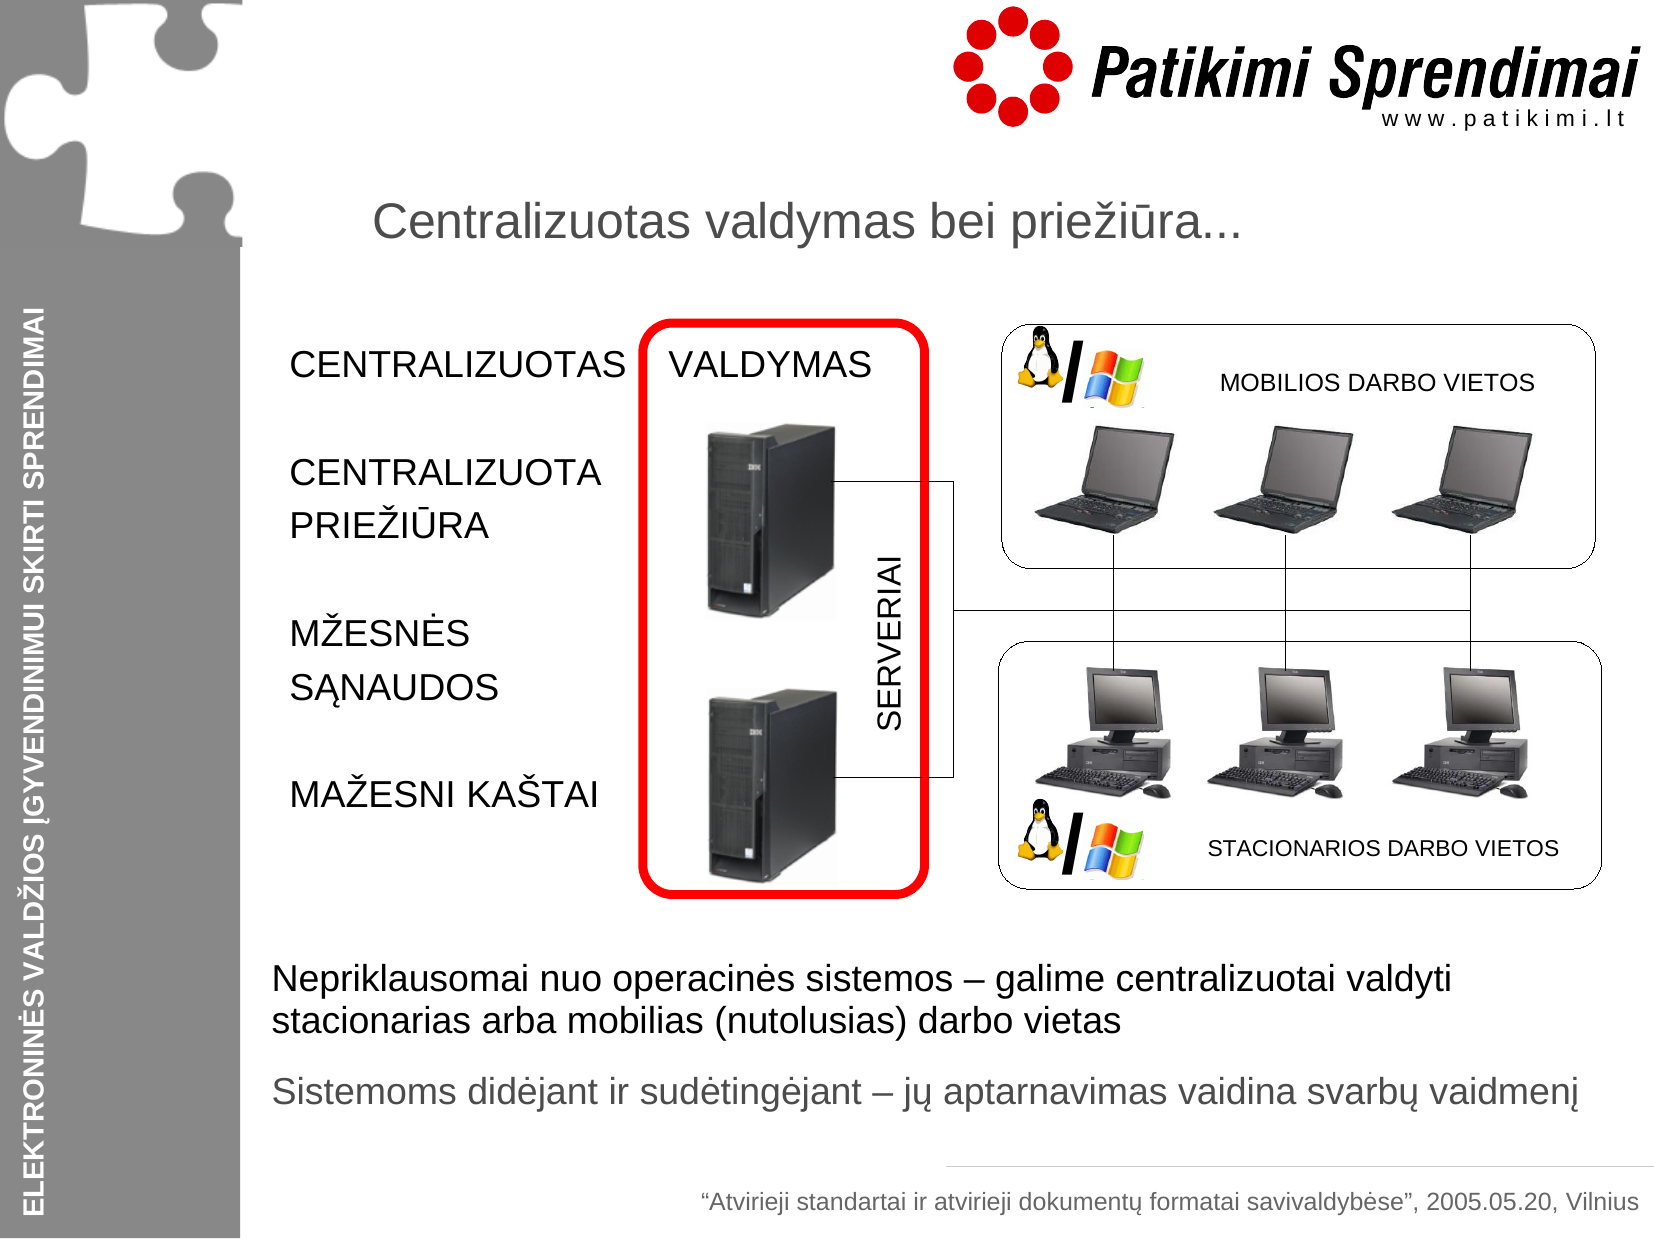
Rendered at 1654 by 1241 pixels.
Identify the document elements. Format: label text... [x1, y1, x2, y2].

picture [1085, 820, 1145, 880]
text_box [998, 641, 1113, 890]
picture [1391, 406, 1536, 550]
picture [953, 6, 1641, 127]
text_box SERVERIAI [888, 525, 914, 733]
text_box [644, 323, 925, 481]
text_box [1085, 641, 1602, 836]
text_box Nepriklausomai nuo operacinės sistemos – galime centralizuotai valdyti stacionarias arba mobilias (nutolusias) darbo vietas Sistemoms didėjant ir sudėtingėjant – jų aptarnavimas vaidina svarbų vaidmenį [271, 957, 1594, 1114]
text_box [1064, 324, 1596, 569]
text_box / [1061, 325, 1085, 419]
picture [1016, 322, 1064, 389]
text_box / [1061, 798, 1085, 892]
text_box [642, 778, 925, 895]
picture [1388, 659, 1537, 803]
text_box CENTRALIZUOTAS VALDYMAS CENTRALIZUOTA PRIEŽIŪRA MŽESNĖS SĄNAUDOS MAŽESNI KAŠTAI [289, 343, 888, 816]
text_box [888, 482, 925, 777]
picture [1203, 659, 1352, 803]
picture [1213, 406, 1357, 550]
text_box [1085, 870, 1600, 890]
text_box Centralizuotas valdymas bei priežiūra... [372, 193, 1601, 250]
text_box [1001, 328, 1113, 569]
picture [1016, 659, 1180, 862]
text_box MOBILIOS DARBO VIETOS [1184, 368, 1647, 402]
picture [1034, 348, 1178, 550]
picture [696, 816, 845, 886]
text_box STACIONARIOS DARBO VIETOS [1145, 836, 1630, 870]
